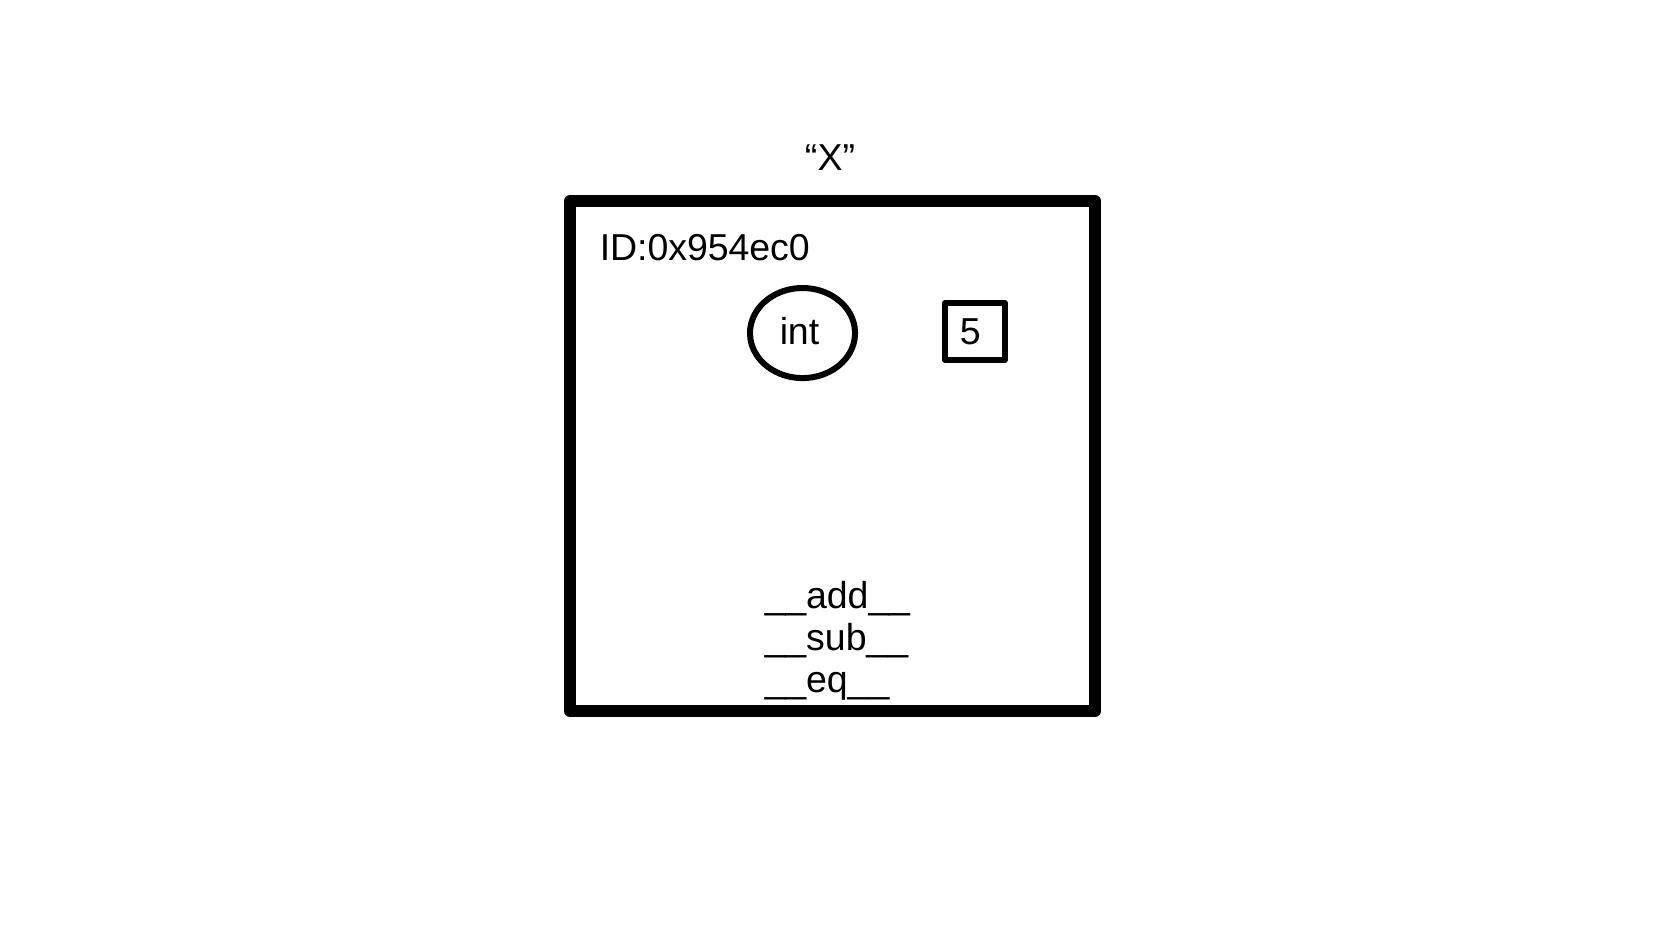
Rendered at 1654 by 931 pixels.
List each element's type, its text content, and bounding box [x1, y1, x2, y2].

text_box __add__ __sub__ __eq__ [750, 567, 1261, 751]
text_box [570, 201, 1096, 712]
text_box 5 [945, 303, 991, 360]
text_box ID:0x954ec0 [585, 219, 841, 289]
text_box int [765, 303, 841, 372]
text_box “X” [790, 129, 871, 187]
